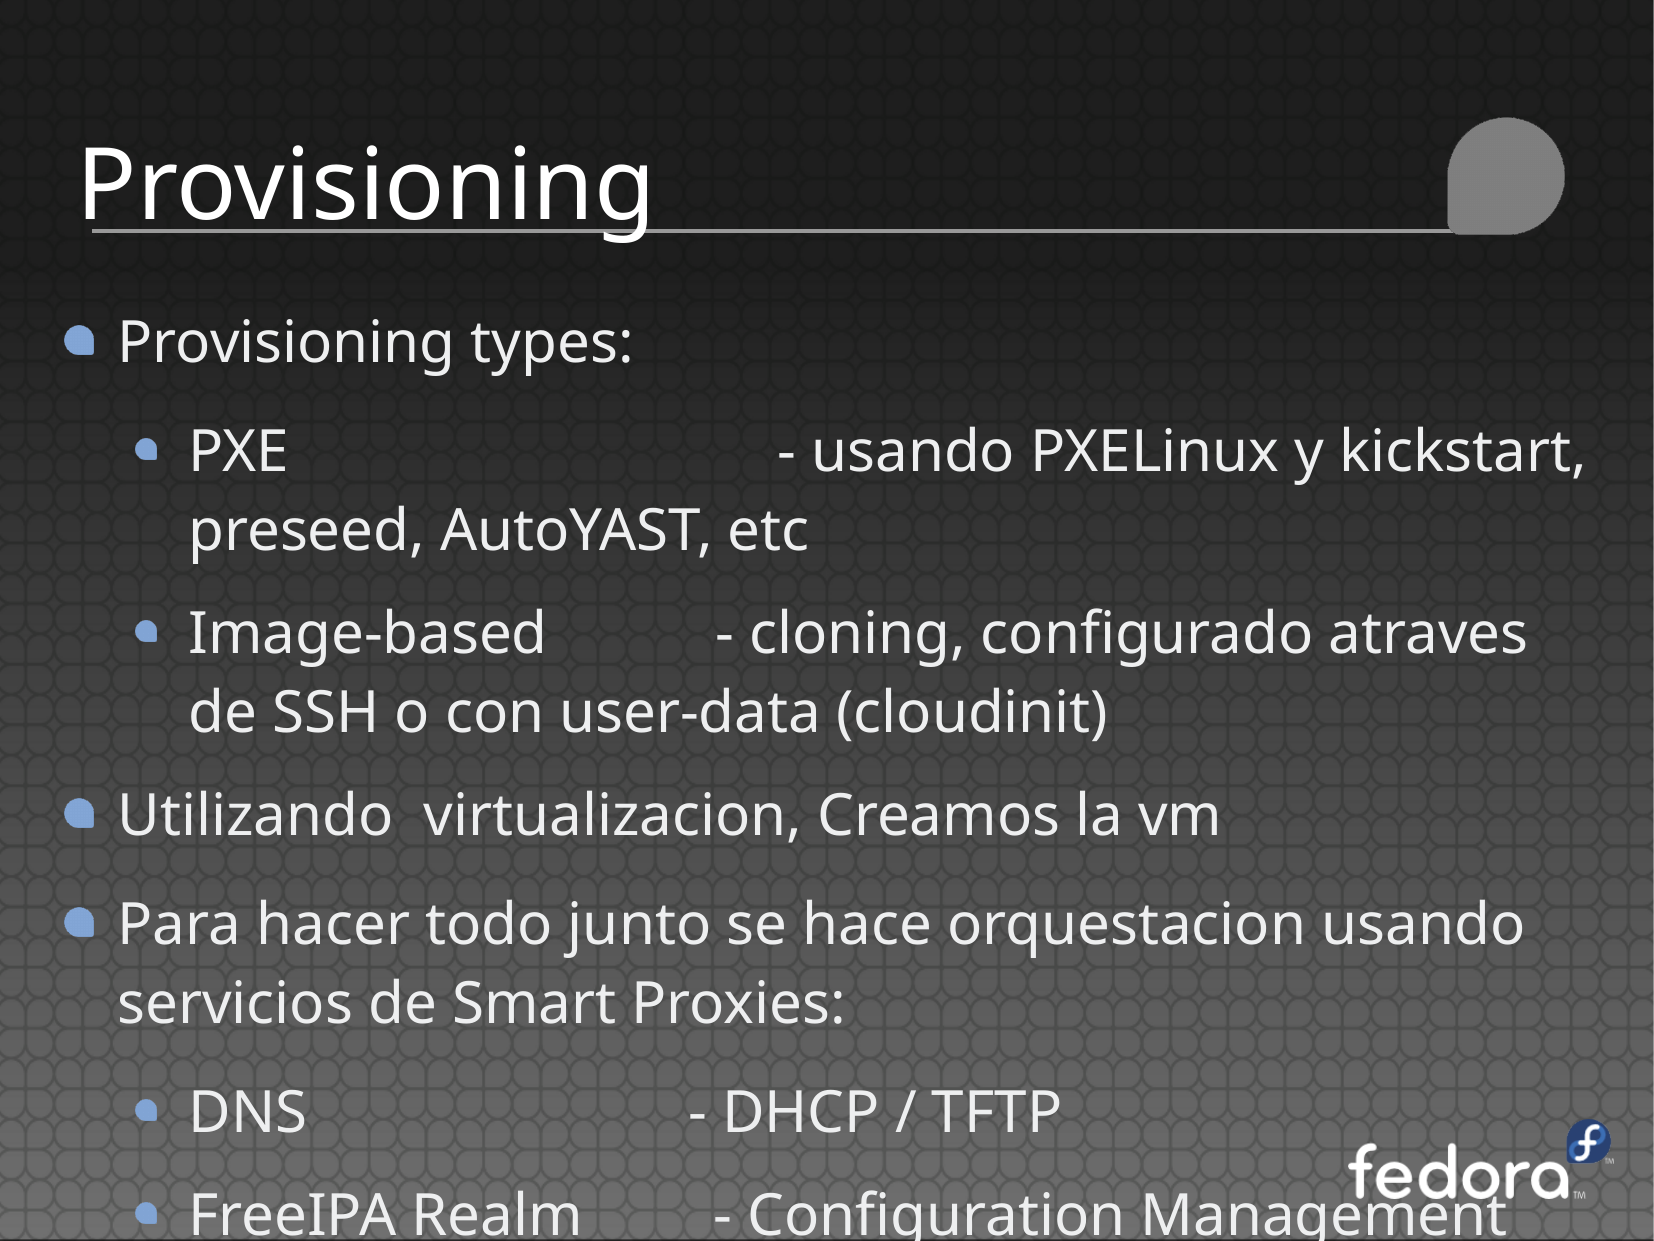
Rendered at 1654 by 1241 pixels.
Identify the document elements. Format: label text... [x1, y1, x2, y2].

picture [0, 0, 1654, 1241]
list Provisioning types: PXE - usando PXELinux y kickstart, preseed, AutoYAST, etc Image-based - cloning, configurado atraves de SSH o con user-data (cloudinit) Utilizando virtualizacion, Creamos la vm Para hacer todo junto se hace orquestacion usando servicios de Smart Proxies: DNS - DHCP / TFTP FreeIPA Realm - Configuration Management [46, 300, 1592, 1241]
title Provisioning [76, 112, 1566, 249]
